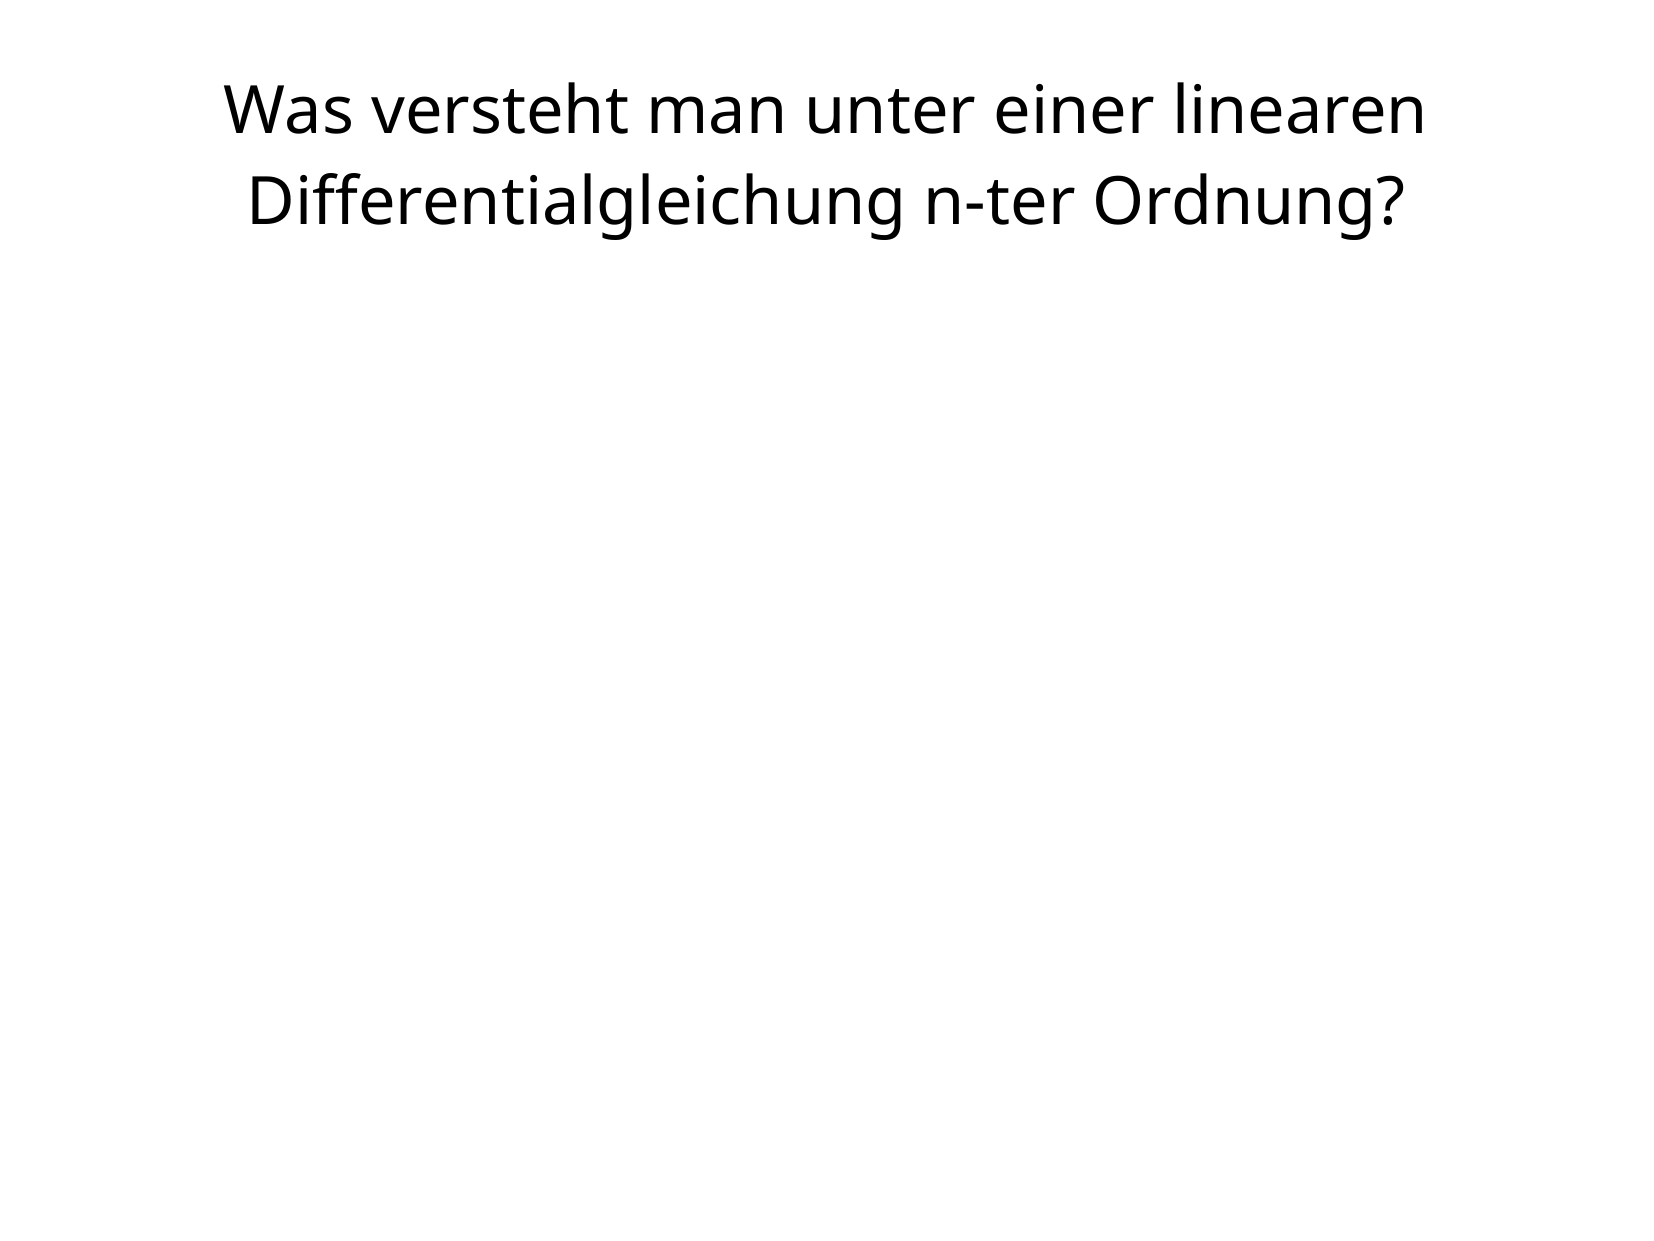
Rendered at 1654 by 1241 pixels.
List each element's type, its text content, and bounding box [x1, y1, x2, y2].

title Was versteht man unter einer linearen Differentialgleichung n-ter Ordnung? [82, 49, 1571, 257]
